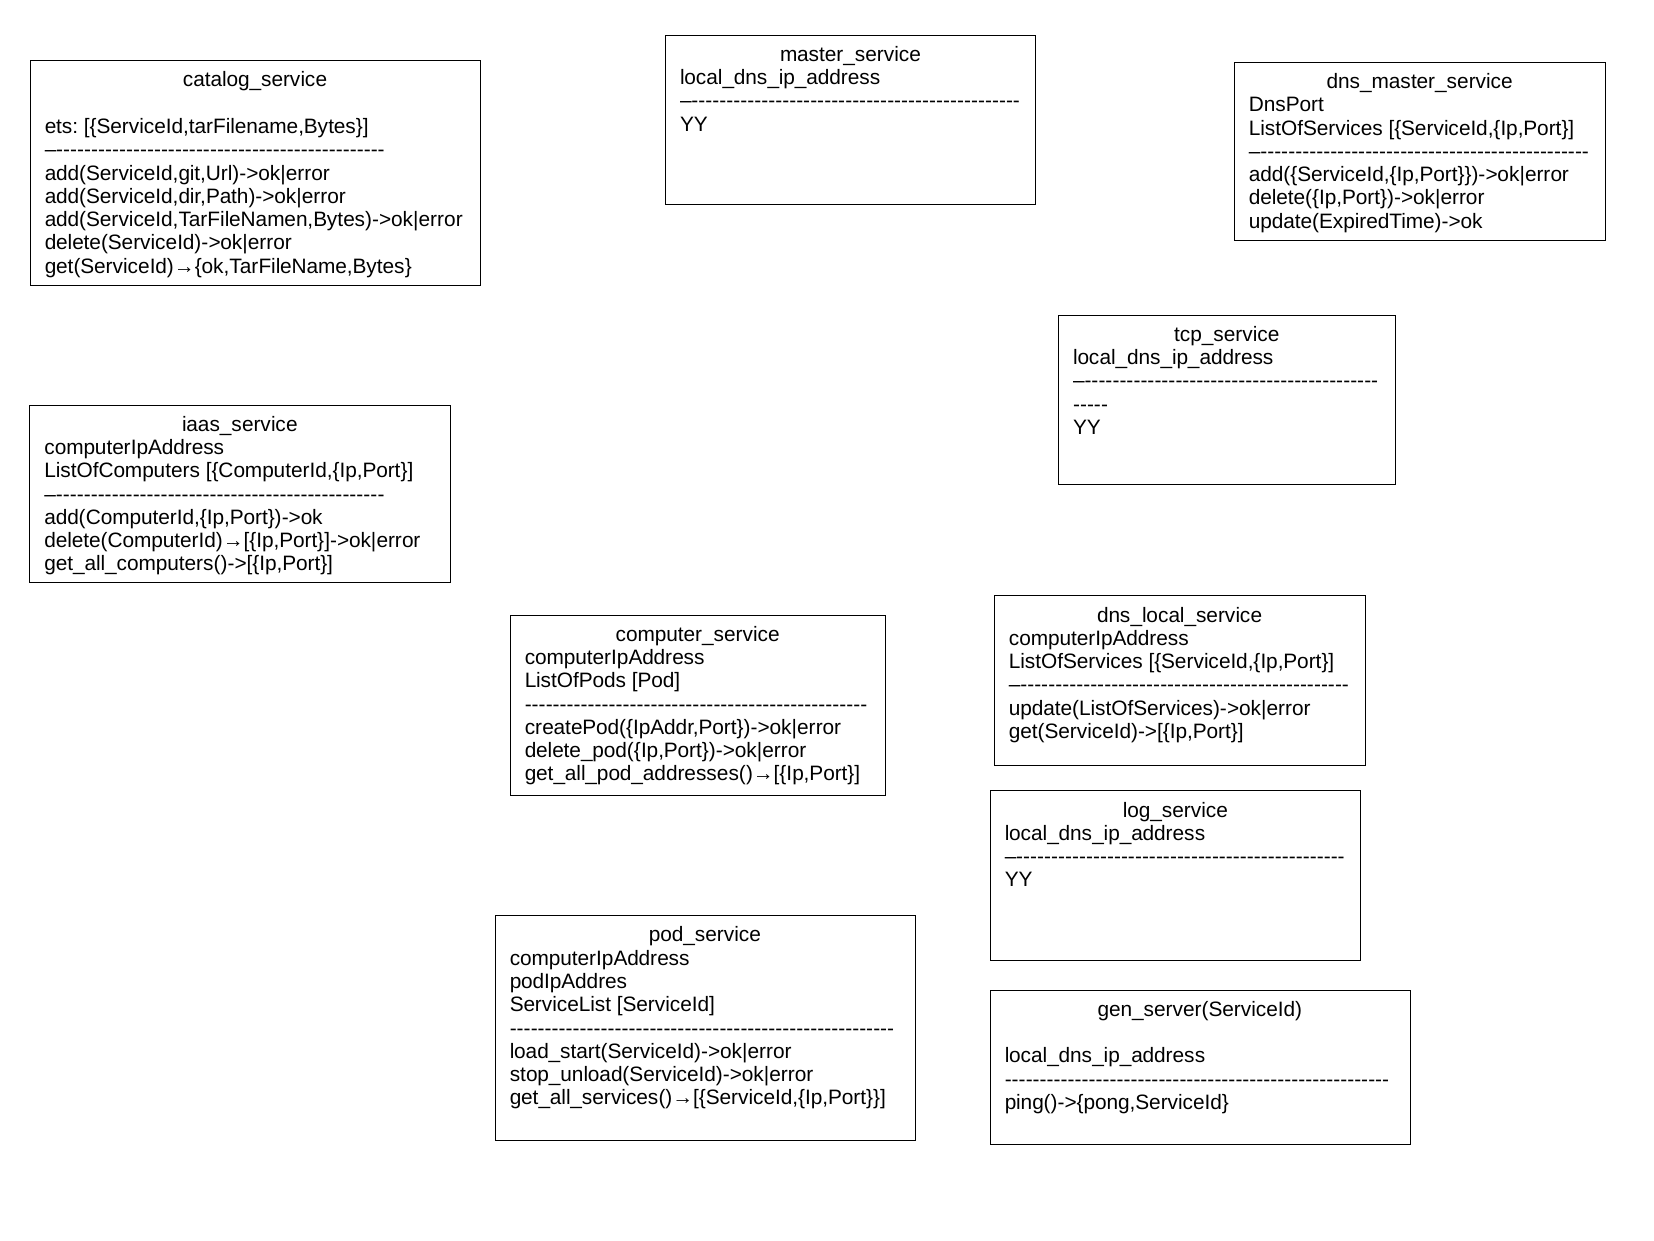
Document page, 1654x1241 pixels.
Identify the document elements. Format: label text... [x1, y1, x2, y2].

text_box pod_service computerIpAddress podIpAddres ServiceList [ServiceId] ------------------------------------------------------- load_start(ServiceId)->ok|error stop_unload(ServiceId)->ok|error get_all_services()→[{ServiceId,{Ip,Port}}] [495, 915, 916, 1141]
text_box computer_service computerIpAddress ListOfPods [Pod] ------------------------------------------------- createPod({IpAddr,Port})->ok|error delete_pod({Ip,Port})->ok|error get_all_pod_addresses()→[{Ip,Port}] [510, 615, 886, 796]
text_box gen_server(ServiceId) local_dns_ip_address ------------------------------------------------------- ping()->{pong,ServiceId} [990, 990, 1411, 1145]
text_box dns_local_service computerIpAddress ListOfServices [{ServiceId,{Ip,Port}] –----------------------------------------------- update(ListOfServices)->ok|error get(ServiceId)->[{Ip,Port}] [994, 595, 1366, 766]
text_box tcp_service local_dns_ip_address –----------------------------------------------- YY [1058, 315, 1396, 485]
text_box dns_master_service DnsPort ListOfServices [{ServiceId,{Ip,Port}] –----------------------------------------------- add({ServiceId,{Ip,Port}})->ok|error delete({Ip,Port})->ok|error update(ExpiredTime)->ok [1234, 62, 1606, 241]
text_box master_service local_dns_ip_address –----------------------------------------------- YY [665, 35, 1036, 205]
text_box catalog_service ets: [{ServiceId,tarFilename,Bytes}] –----------------------------------------------- add(ServiceId,git,Url)->ok|error add(ServiceId,dir,Path)->ok|error add(ServiceId,TarFileNamen,Bytes)->ok|error delete(ServiceId)->ok|error get(ServiceId)→{ok,TarFileName,Bytes} [30, 60, 481, 286]
text_box log_service local_dns_ip_address –----------------------------------------------- YY [990, 790, 1361, 961]
text_box iaas_service computerIpAddress ListOfComputers [{ComputerId,{Ip,Port}] –----------------------------------------------- add(ComputerId,{Ip,Port})->ok delete(ComputerId)→[{Ip,Port}]->ok|error get_all_computers()->[{Ip,Port}] [29, 405, 451, 583]
